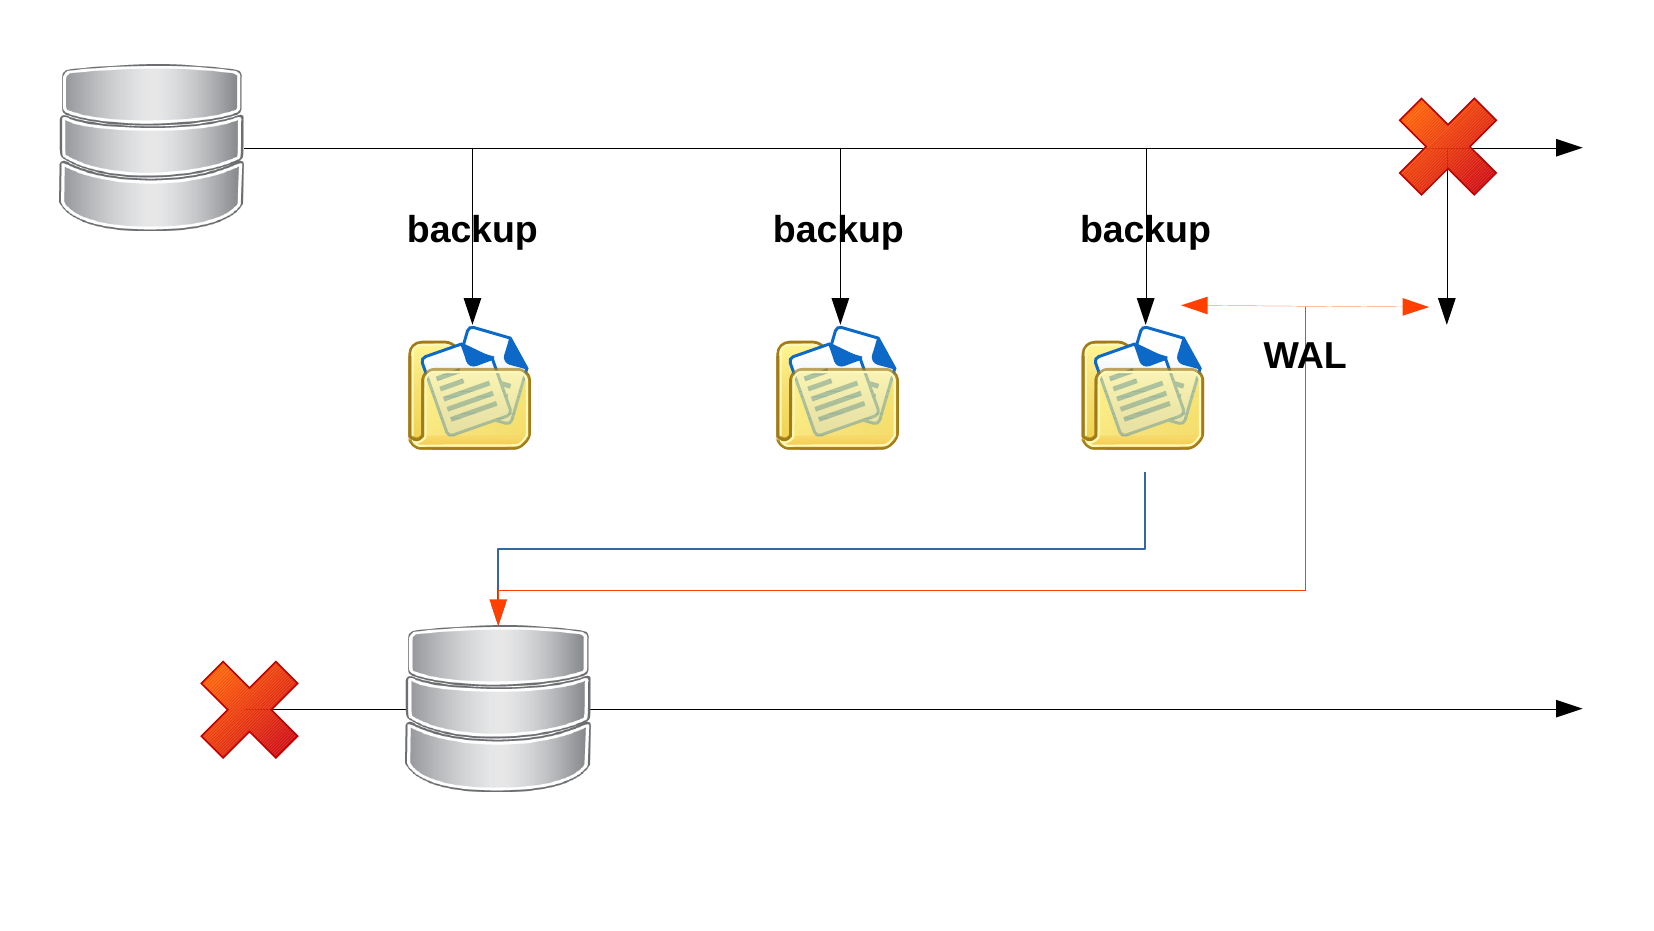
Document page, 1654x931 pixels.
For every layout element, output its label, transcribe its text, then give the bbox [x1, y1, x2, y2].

text_box WAL [1210, 327, 1400, 384]
picture [405, 625, 591, 792]
text_box backup [744, 200, 934, 258]
picture [755, 305, 924, 473]
picture [387, 305, 556, 473]
text_box backup [1051, 200, 1241, 258]
picture [1363, 62, 1531, 230]
picture [1061, 305, 1229, 473]
text_box backup [377, 200, 567, 258]
picture [165, 625, 333, 794]
picture [59, 64, 244, 231]
